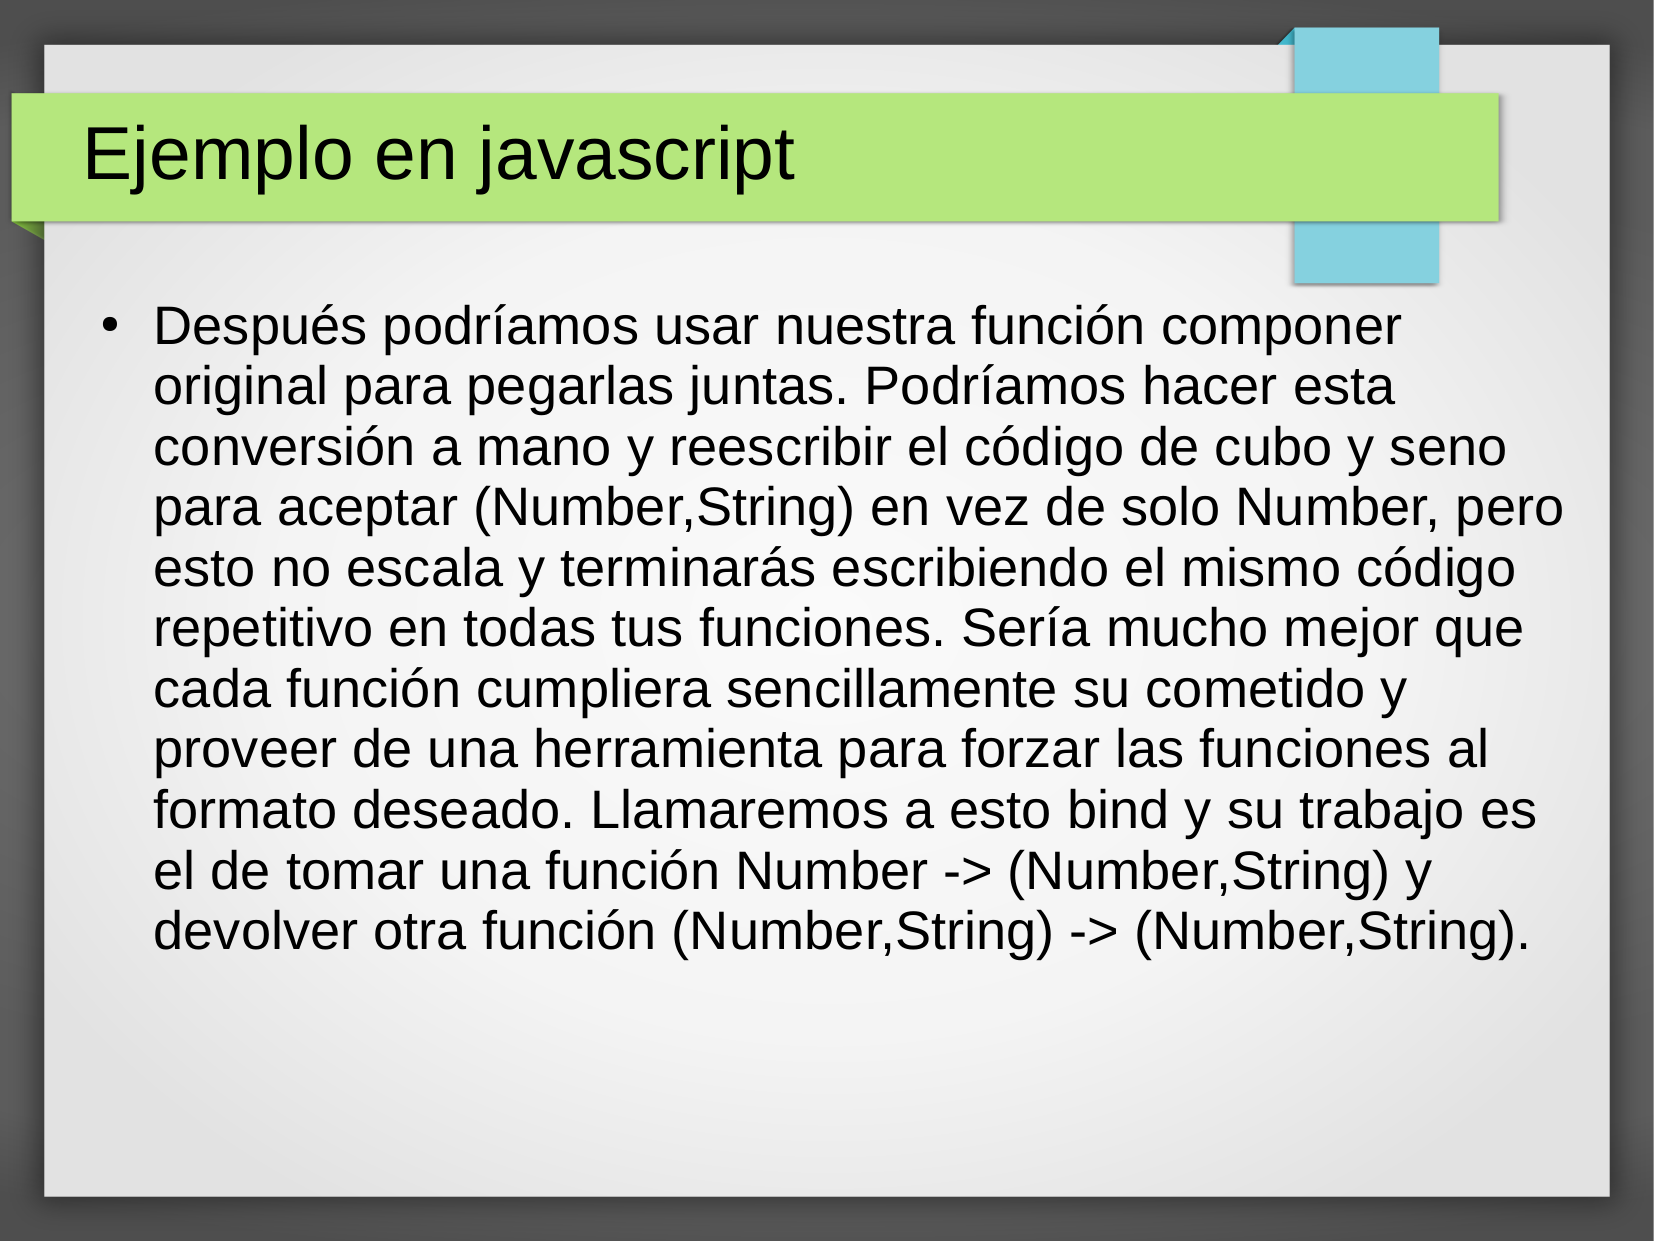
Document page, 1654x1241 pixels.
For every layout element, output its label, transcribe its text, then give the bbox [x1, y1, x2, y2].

title Ejemplo en javascript [82, 94, 1264, 213]
list Después podríamos usar nuestra función componer original para pegarlas juntas. Podríamos hacer esta conversión a mano y reescribir el código de cubo y seno para aceptar (Number,String) en vez de solo Number, pero esto no escala y terminarás escribiendo el mismo código repetitivo en todas tus funciones. Sería mucho mejor que cada función cumpliera sencillamente su cometido y proveer de una herramienta para forzar las funciones al formato deseado. Llamaremos a esto bind y su trabajo es el de tomar una función Number -> (Number,String) y devolver otra función (Number,String) -> (Number,String). [82, 295, 1571, 1015]
picture [0, 0, 1654, 1241]
